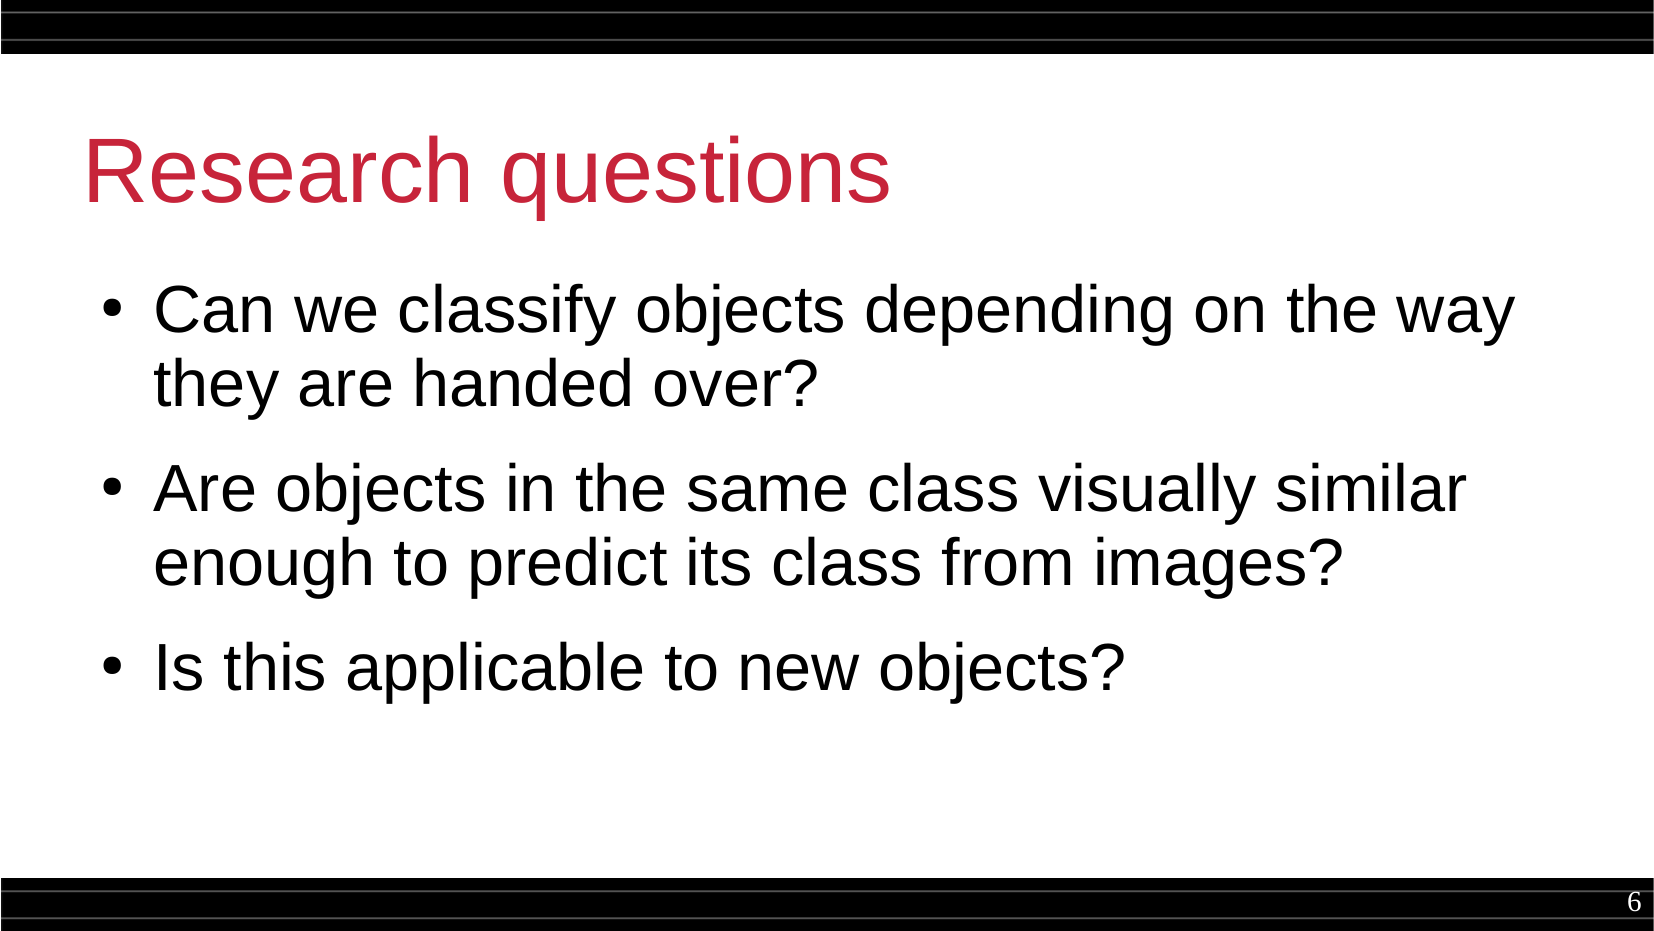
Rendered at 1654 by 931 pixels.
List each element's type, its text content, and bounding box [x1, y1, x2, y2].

picture [1, 0, 1654, 54]
title Research questions [82, 92, 1571, 249]
list Can we classify objects depending on the way they are handed over? Are objects in the same class visually similar enough to predict its class from images? Is this applicable to new objects? [82, 271, 1571, 758]
picture [1, 878, 1654, 931]
